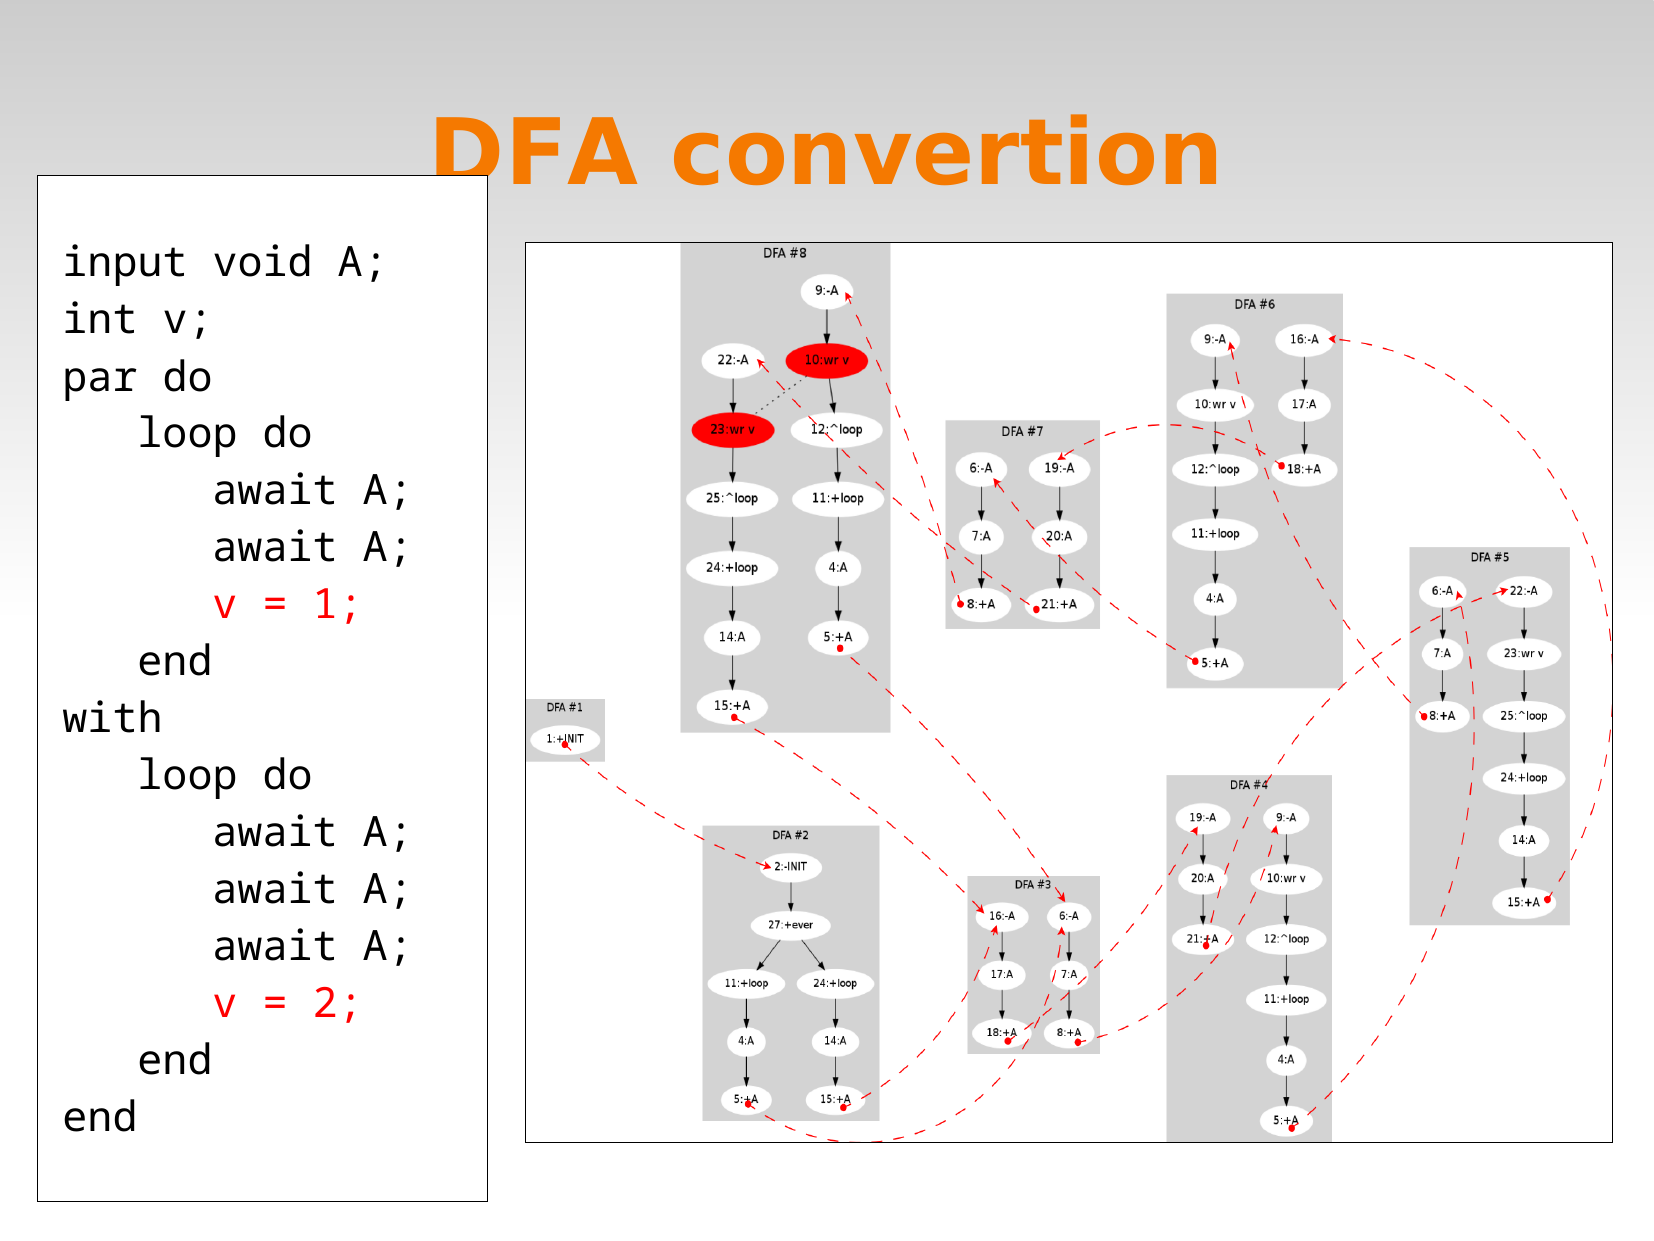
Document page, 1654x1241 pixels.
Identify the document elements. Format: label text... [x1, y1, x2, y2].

picture [525, 242, 1613, 1143]
subtitle input void A; int v; par do loop do await A; await A; v = 1; end with loop do await A; await A; await A; v = 2; end end [37, 251, 488, 1126]
title DFA convertion [82, 49, 1571, 257]
